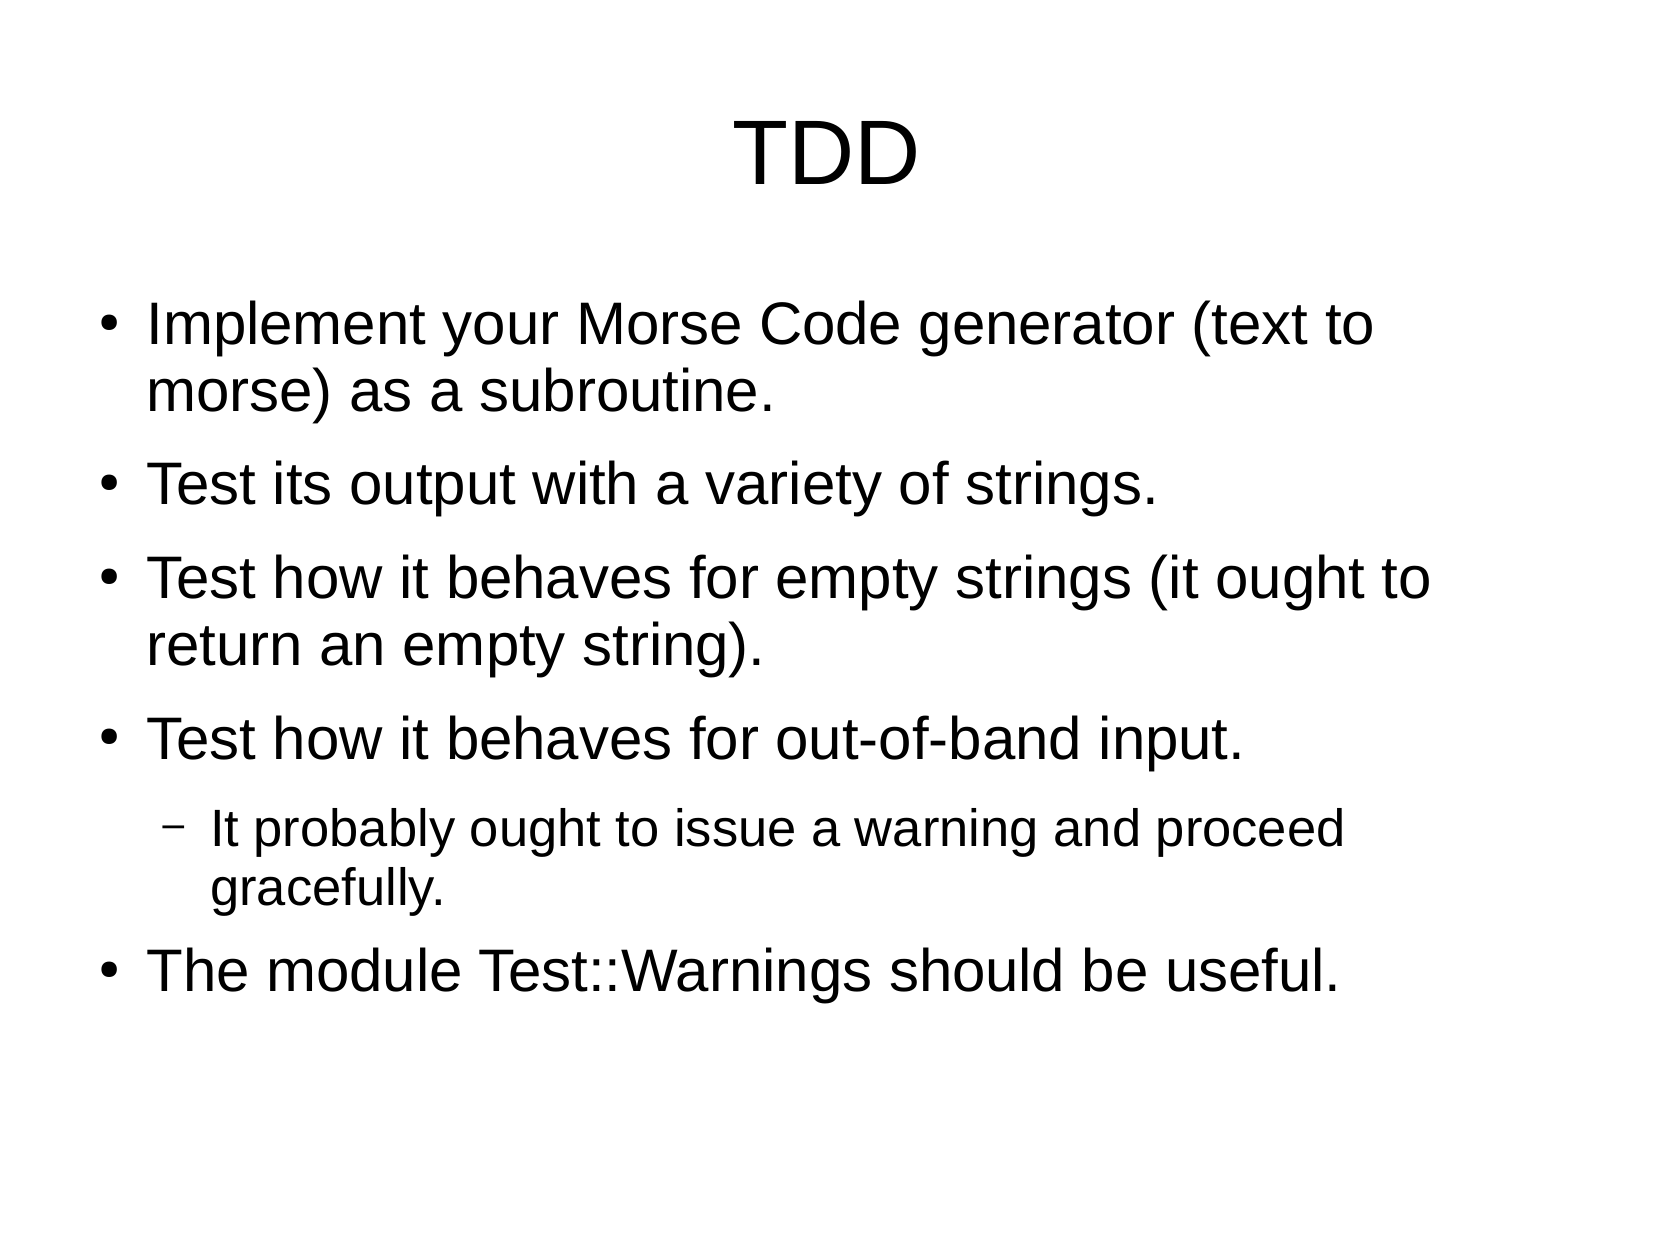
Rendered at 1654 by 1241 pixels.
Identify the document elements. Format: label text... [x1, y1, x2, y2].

list Implement your Morse Code generator (text to morse) as a subroutine. Test its output with a variety of strings. Test how it behaves for empty strings (it ought to return an empty string). Test how it behaves for out-of-band input. It probably ought to issue a warning and proceed gracefully. The module Test::Warnings should be useful. [82, 290, 1571, 1010]
title TDD [82, 49, 1571, 257]
